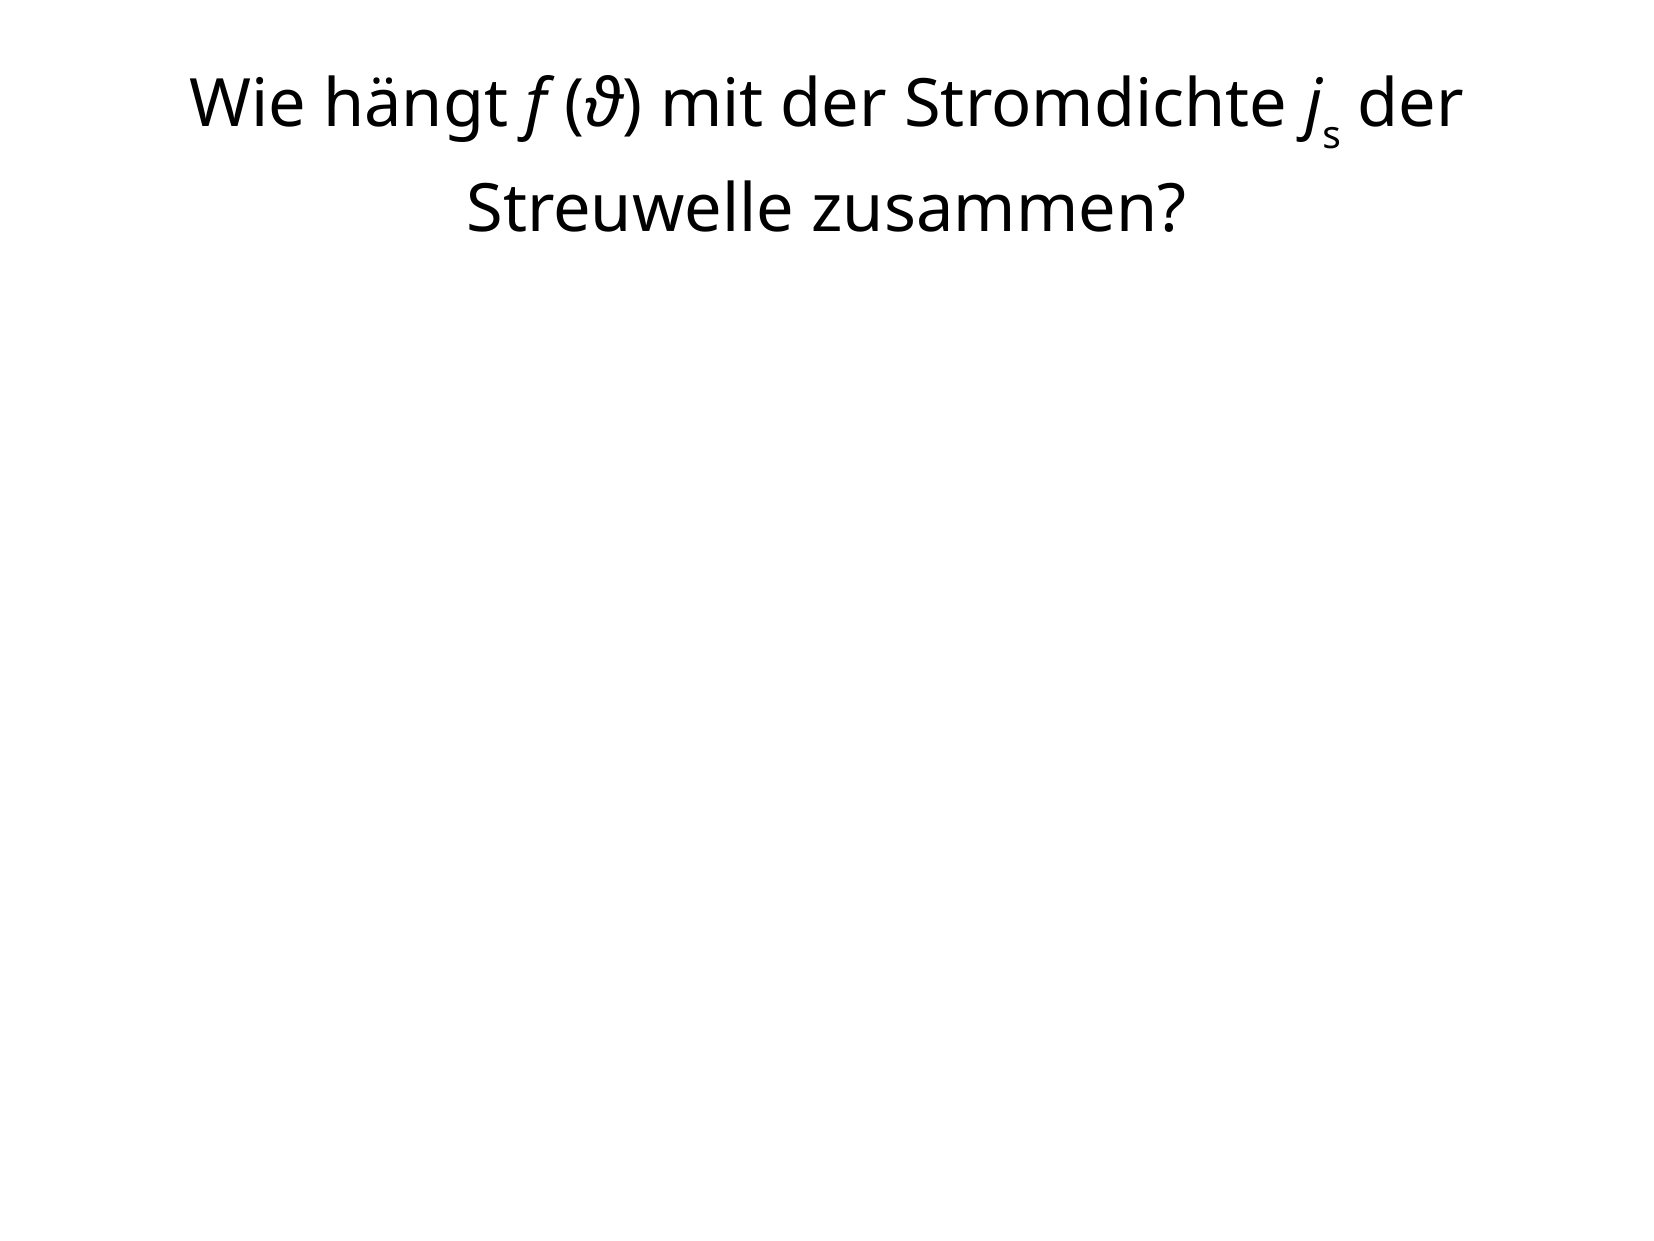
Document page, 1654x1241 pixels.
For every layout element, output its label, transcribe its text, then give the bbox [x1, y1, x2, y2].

title Wie hängt f (ϑ) mit der Stromdichte js der Streuwelle zusammen? [82, 49, 1571, 257]
